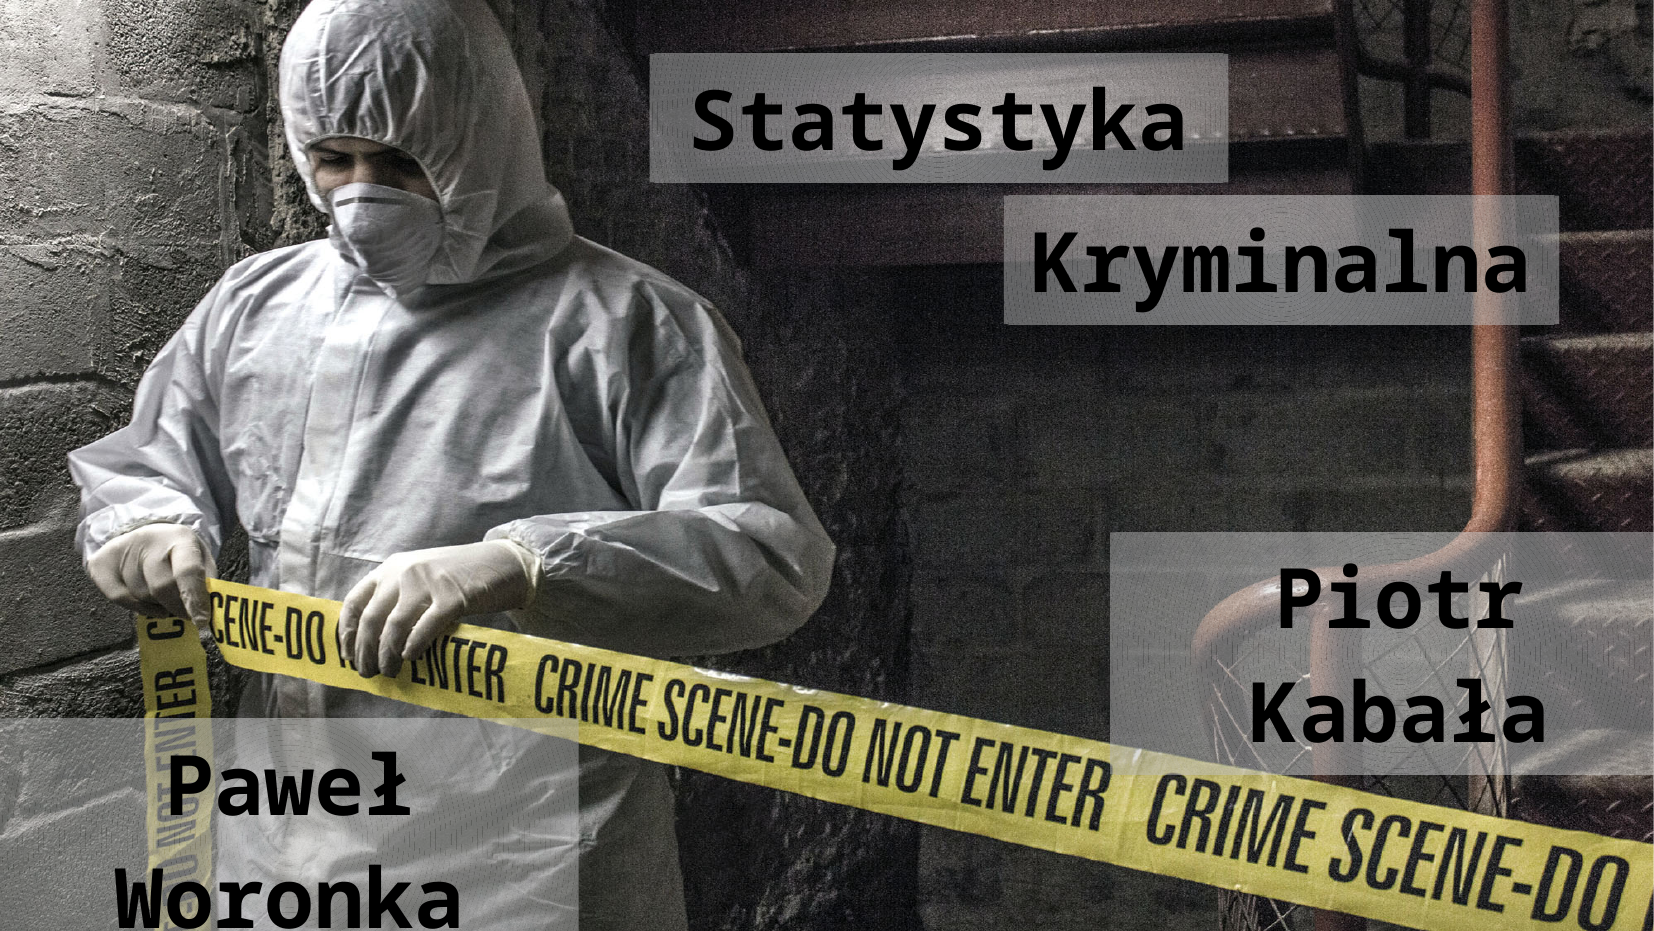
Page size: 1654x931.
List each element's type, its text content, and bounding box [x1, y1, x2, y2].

text_box Statystyka [649, 59, 1229, 178]
text_box Paweł Woronka [0, 748, 579, 931]
text_box Kryminalna [1003, 200, 1560, 319]
picture [0, 0, 1654, 931]
text_box Piotr Kabała [1110, 562, 1654, 745]
